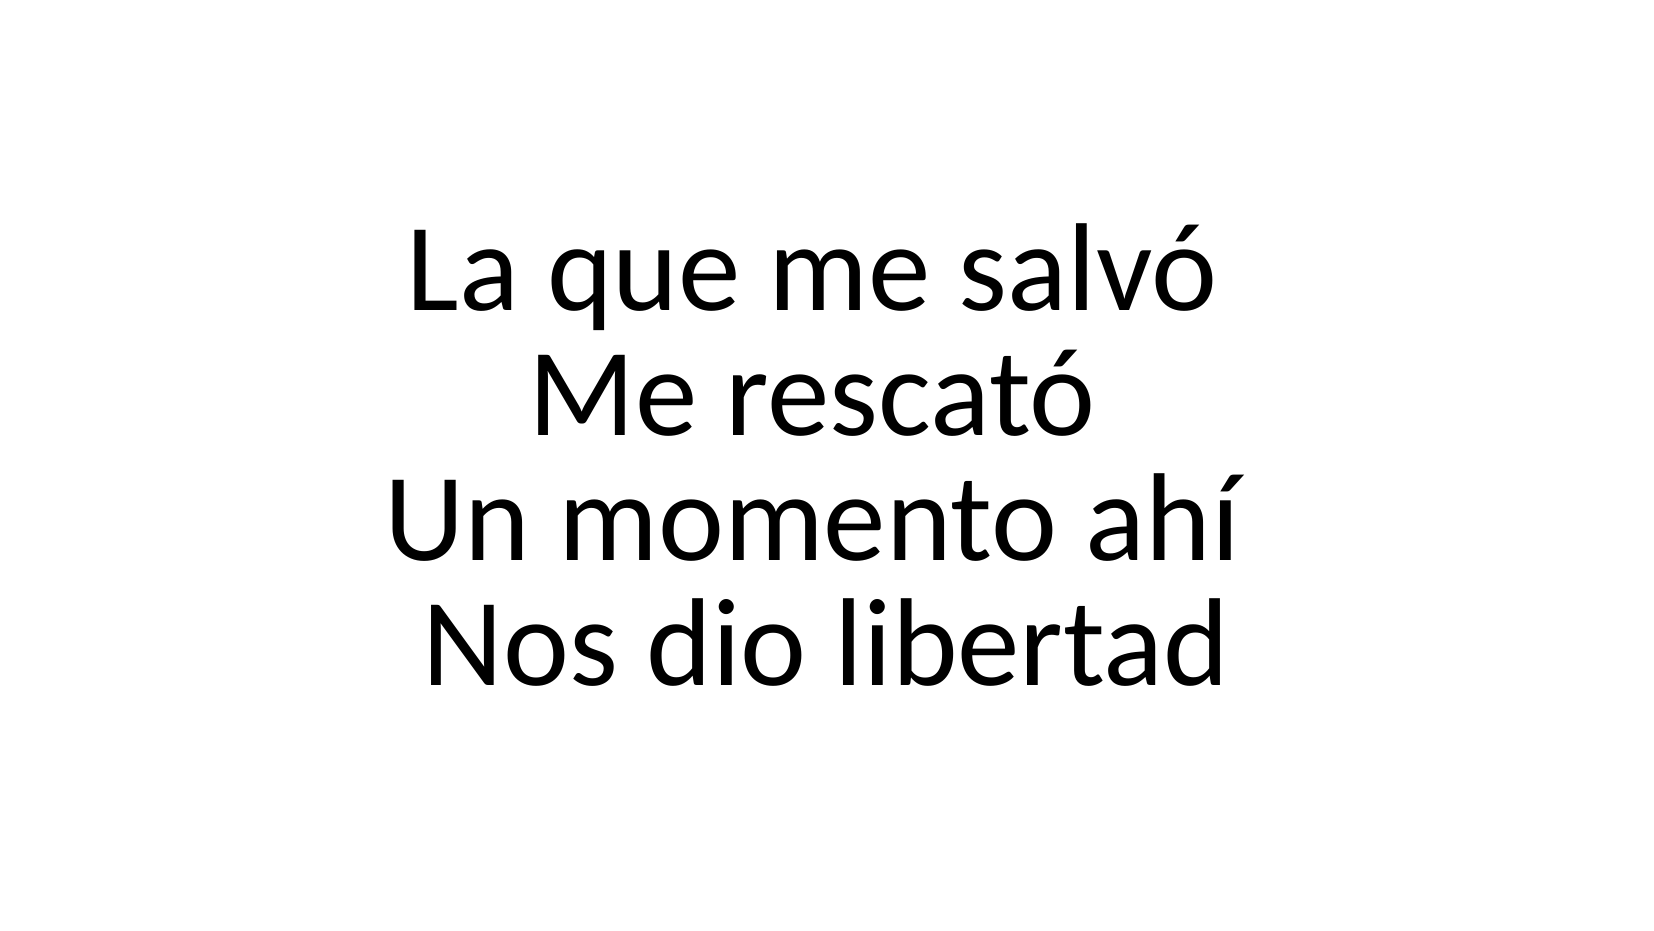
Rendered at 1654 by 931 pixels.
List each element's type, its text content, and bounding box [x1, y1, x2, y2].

title La que me salvó Me rescató Un momento ahí Nos dio libertad [0, 3, 1654, 931]
